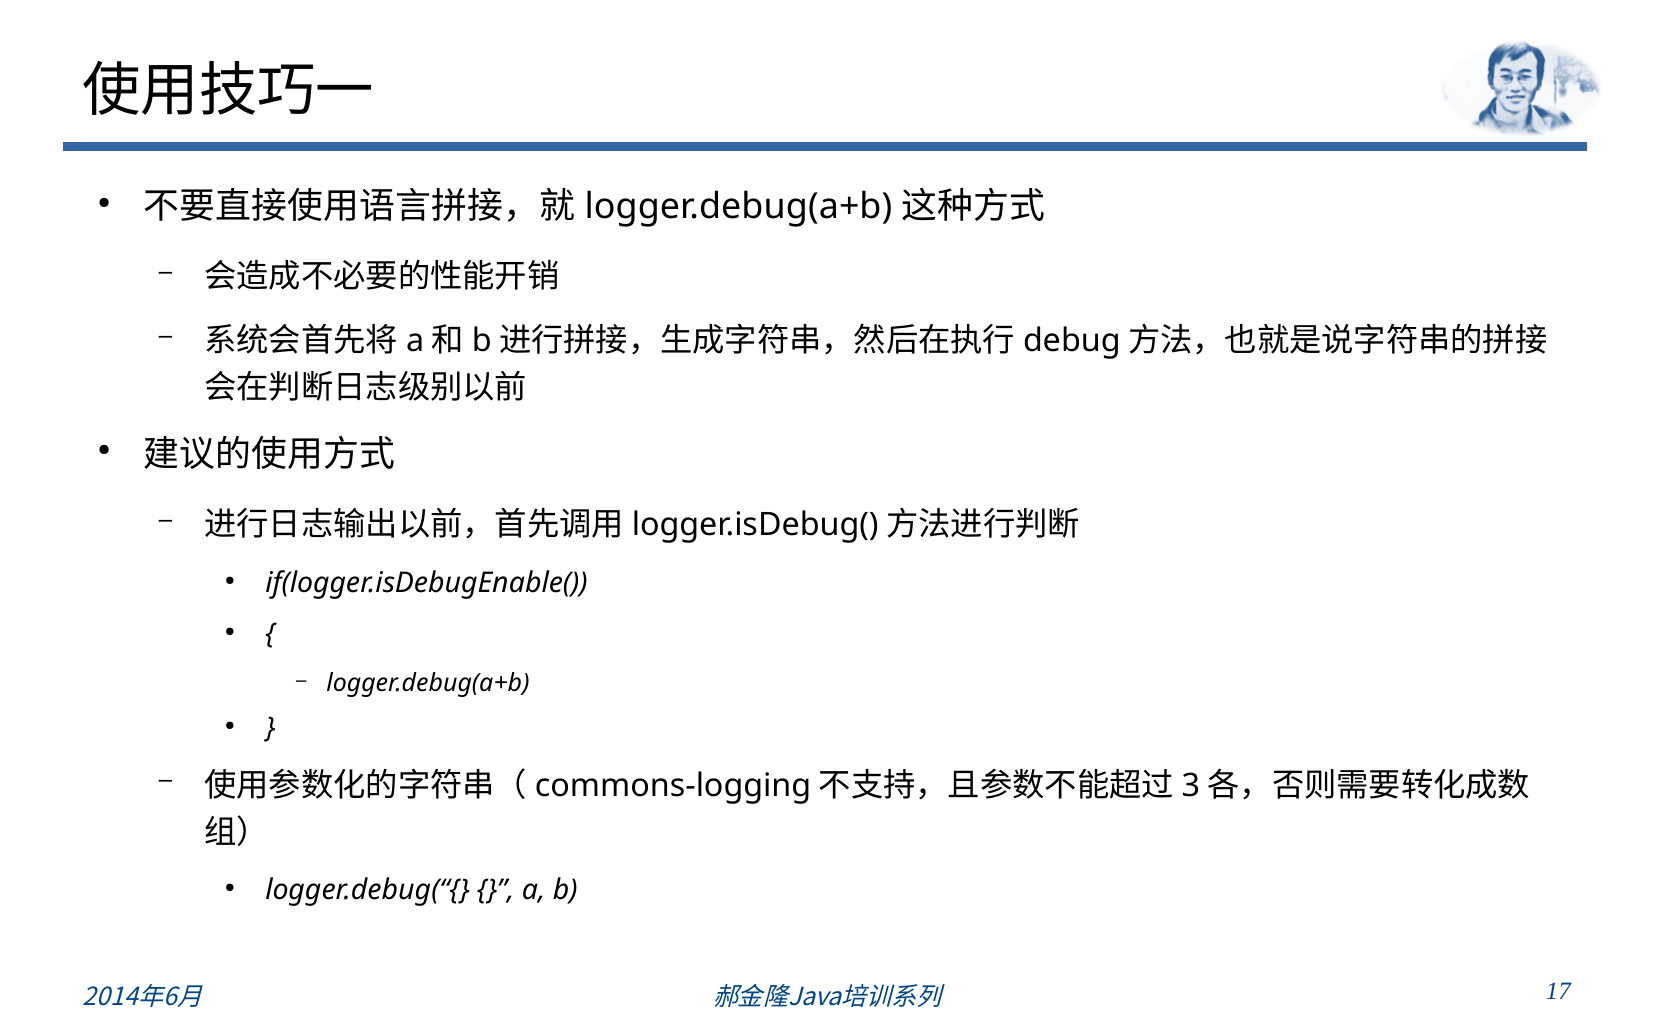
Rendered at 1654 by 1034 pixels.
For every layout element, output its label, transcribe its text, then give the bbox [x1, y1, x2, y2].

list 不要直接使用语言拼接，就logger.debug(a+b)这种方式 会造成不必要的性能开销 系统会首先将a和b进行拼接，生成字符串，然后在执行debug方法，也就是说字符串的拼接会在判断日志级别以前 建议的使用方式 进行日志输出以前，首先调用logger.isDebug()方法进行判断 if(logger.isDebugEnable()) { logger.debug(a+b) } 使用参数化的字符串（commons-logging不支持，且参数不能超过3各，否则需要转化成数组） logger.debug(“{} {}”, a, b) [82, 177, 1571, 910]
picture [1440, 41, 1604, 136]
title 使用技巧一 [82, 41, 1571, 130]
